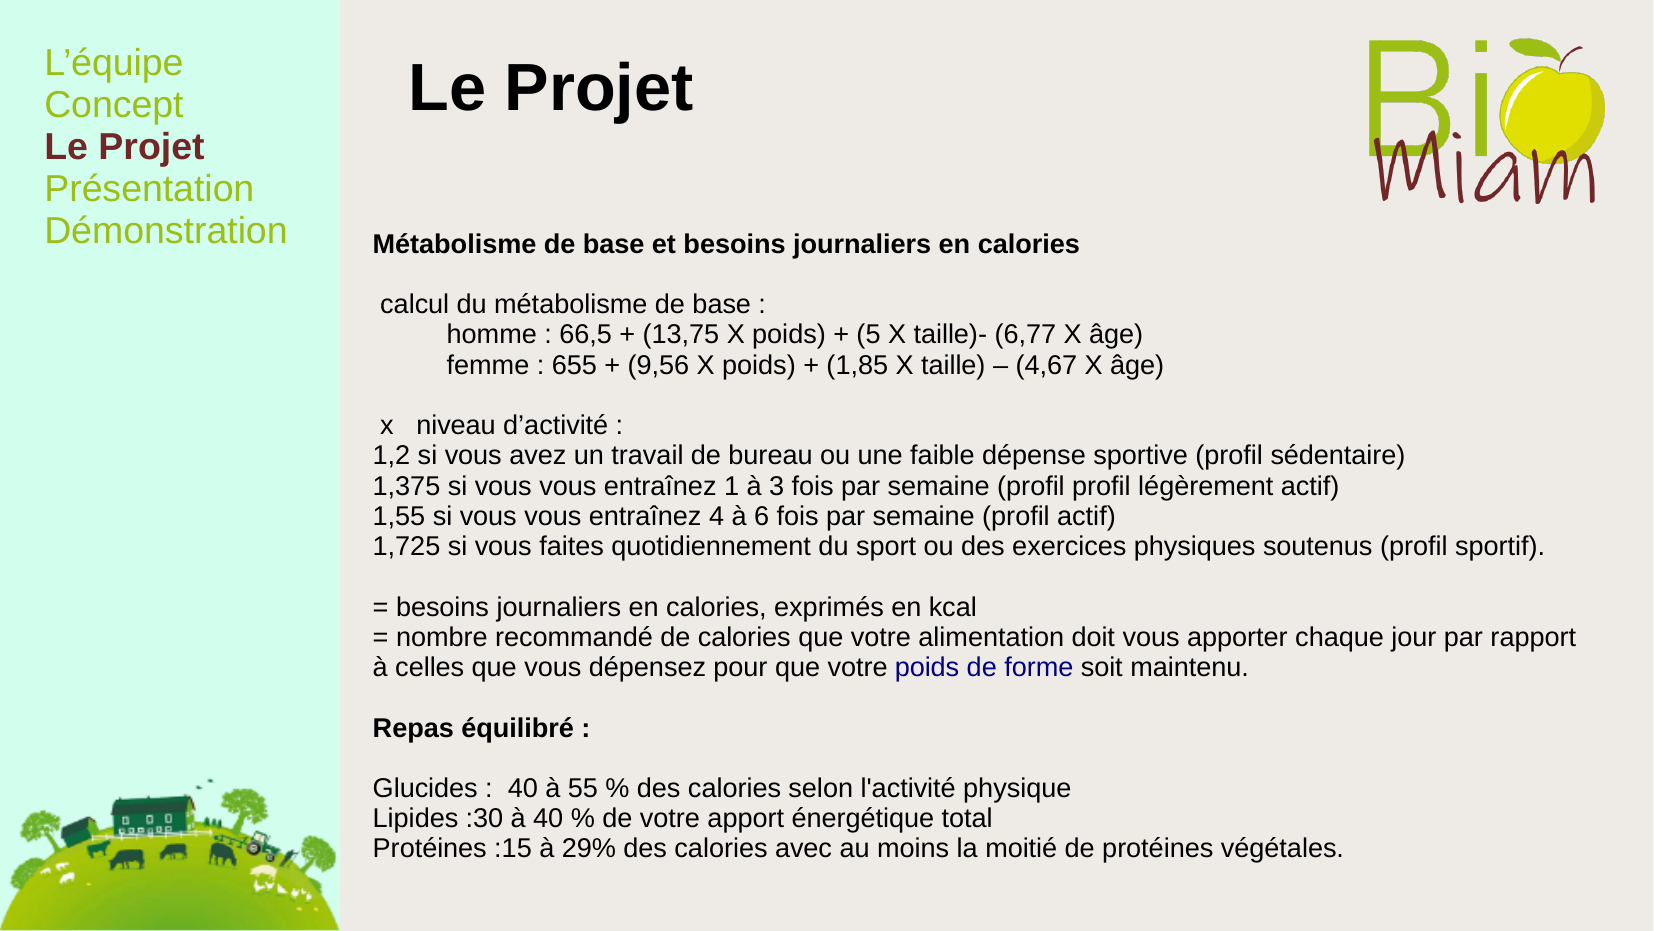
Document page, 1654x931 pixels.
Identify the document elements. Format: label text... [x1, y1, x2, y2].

text_box L’équipe Concept Le Projet Présentation Démonstration [29, 34, 327, 348]
text_box Métabolisme de base et besoins journaliers en calories calcul du métabolisme de base : homme : 66,5 + (13,75 X poids) + (5 X taille)- (6,77 X âge) femme : 655 + (9,56 X poids) + (1,85 X taille) – (4,67 X âge) x niveau d’activité : 1,2 si vous avez un travail de bureau ou une faible dépense sportive (profil sédentaire) 1,375 si vous vous entraînez 1 à 3 fois par semaine (profil profil légèrement actif) 1,55 si vous vous entraînez 4 à 6 fois par semaine (profil actif) 1,725 si vous faites quotidiennement du sport ou des exercices physiques soutenus (profil sportif). = besoins journaliers en calories, exprimés en kcal = nombre recommandé de calories que votre alimentation doit vous apporter chaque jour par rapport à celles que vous dépensez pour que votre poids de forme soit maintenu. Repas équilibré : Glucides : 40 à 55 % des calories selon l'activité physique Lipides :30 à 40 % de votre apport énergétique total Protéines :15 à 29% des calories avec au moins la moitié de protéines végétales. [372, 228, 1595, 864]
picture [0, 0, 1654, 931]
text_box Le Projet [393, 42, 1198, 133]
